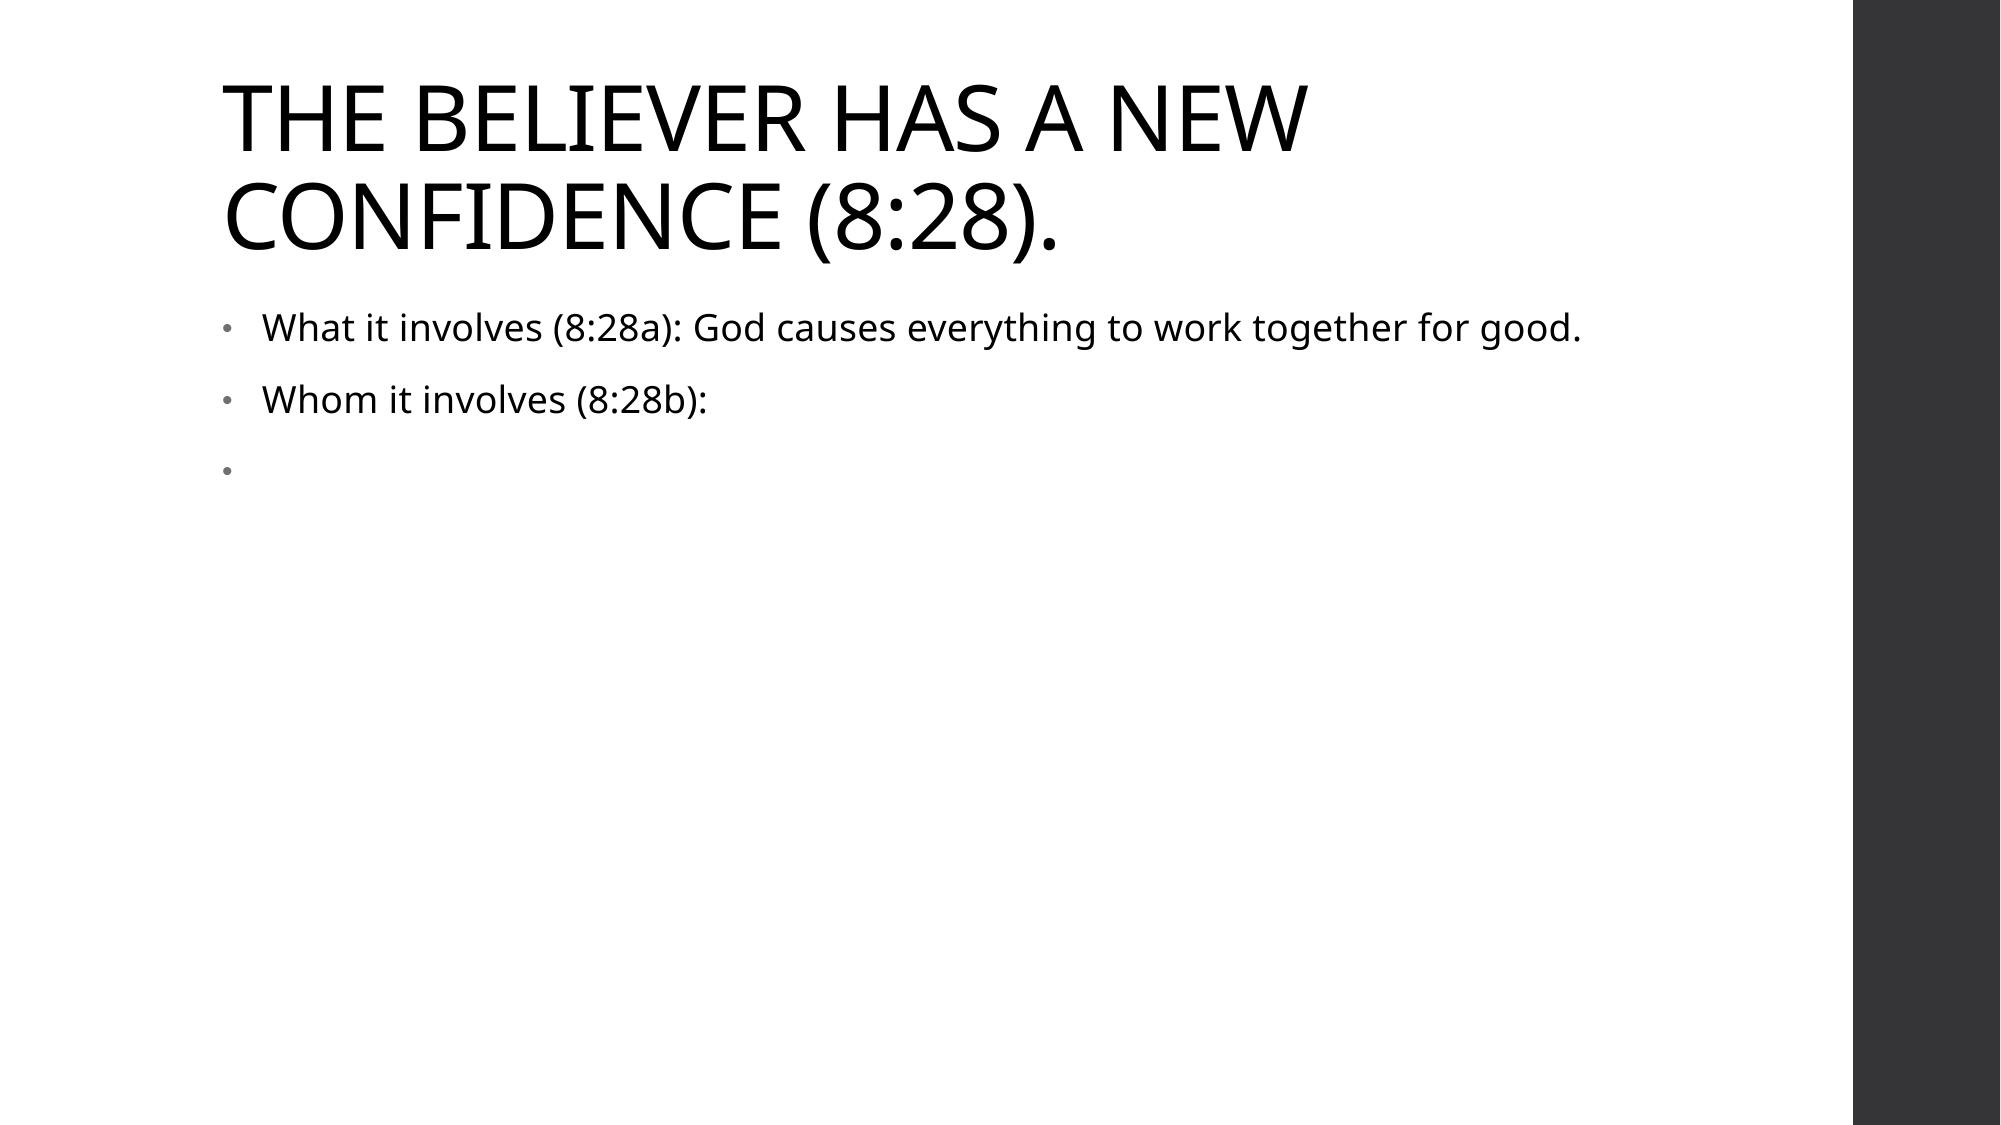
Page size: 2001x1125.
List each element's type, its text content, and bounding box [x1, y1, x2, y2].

title THE BELIEVER HAS A NEW CONFIDENCE (8:28). [206, 60, 1797, 278]
list What it involves (8:28a): God causes everything to work together for good. Whom it involves (8:28b): [206, 299, 1617, 1014]
